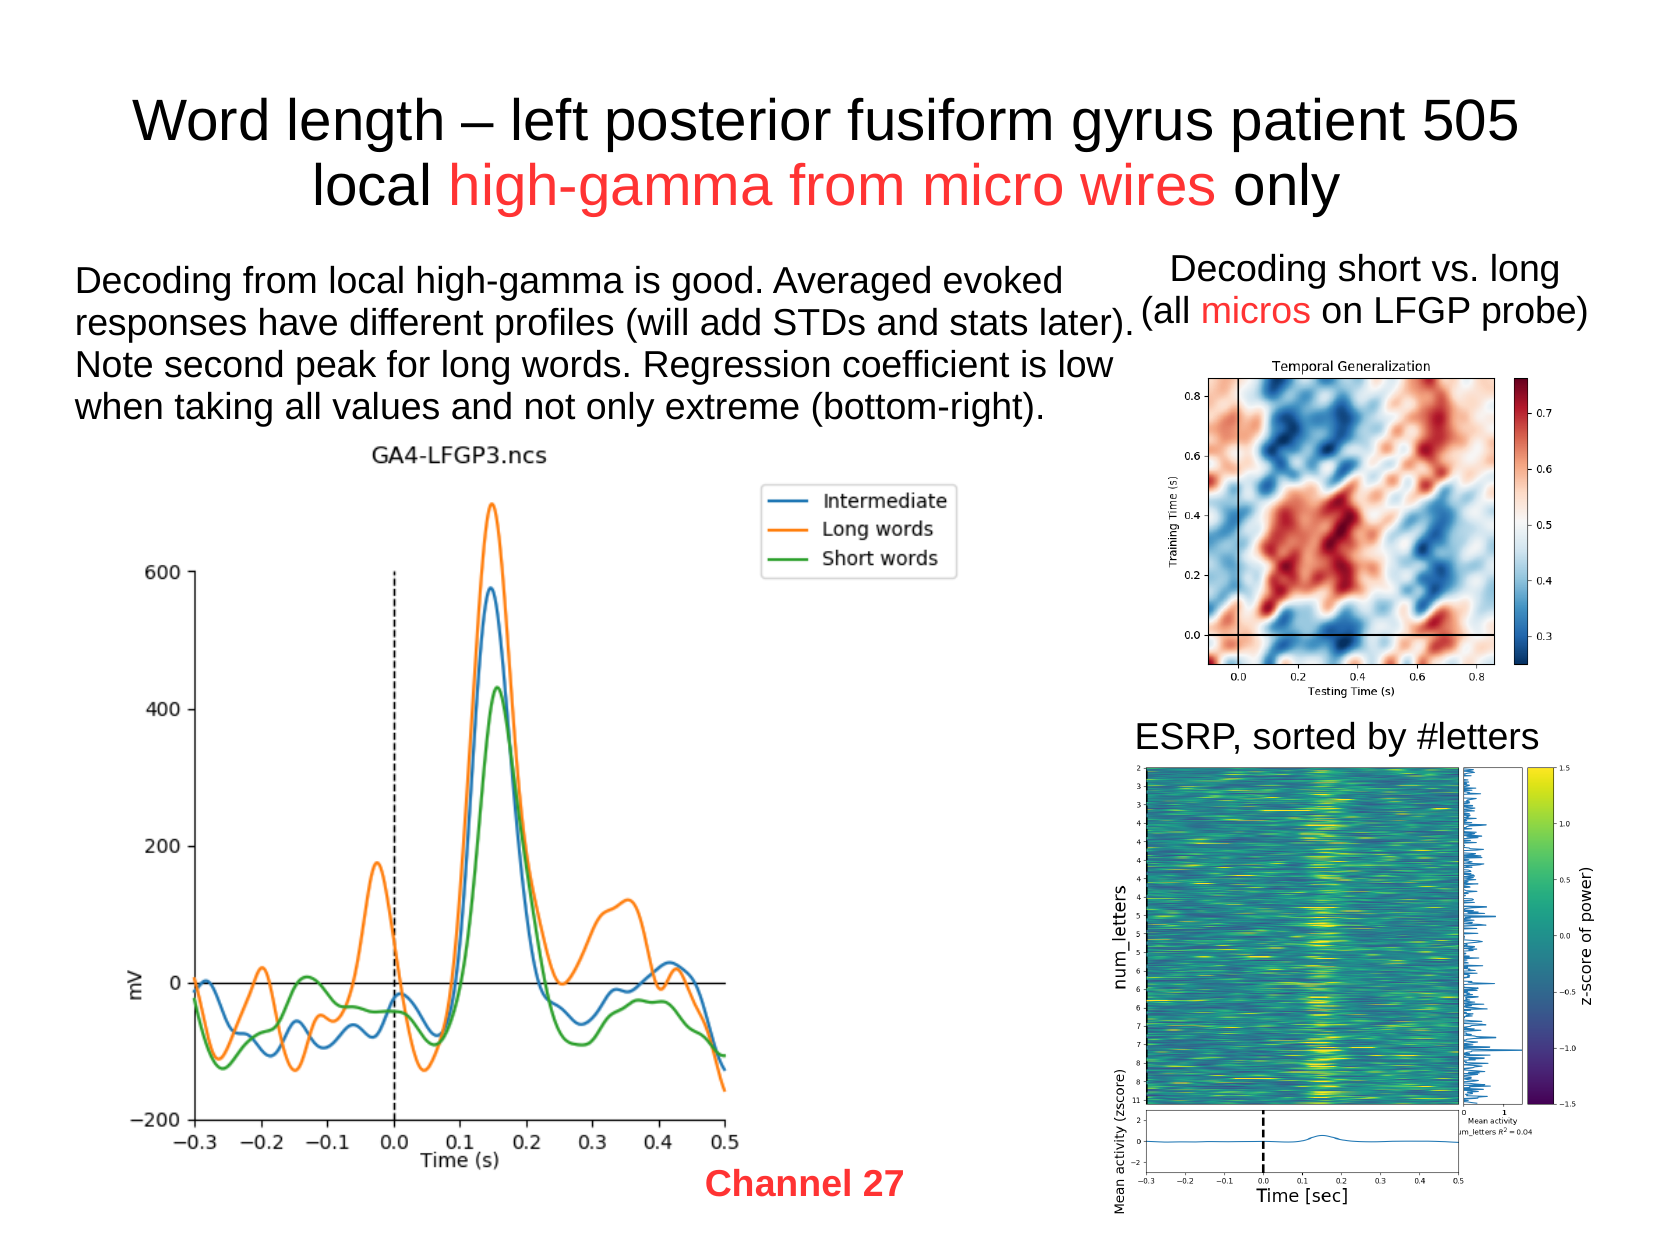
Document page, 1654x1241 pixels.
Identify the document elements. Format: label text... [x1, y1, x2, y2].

text_box Decoding short vs. long (all micros on LFGP probe) [1080, 240, 1651, 381]
text_box Channel 27 [690, 1155, 946, 1212]
text_box Decoding from local high-gamma is good. Averaged evoked responses have different profiles (will add STDs and stats later). Note second peak for long words. Regression coefficient is low when taking all values and not only extreme (bottom-right). [60, 252, 1156, 436]
title Word length – left posterior fusiform gyrus patient 505 local high-gamma from micro wires only [82, 49, 1571, 252]
text_box ESRP, sorted by #letters [1114, 708, 1561, 766]
picture [55, 374, 1621, 1231]
